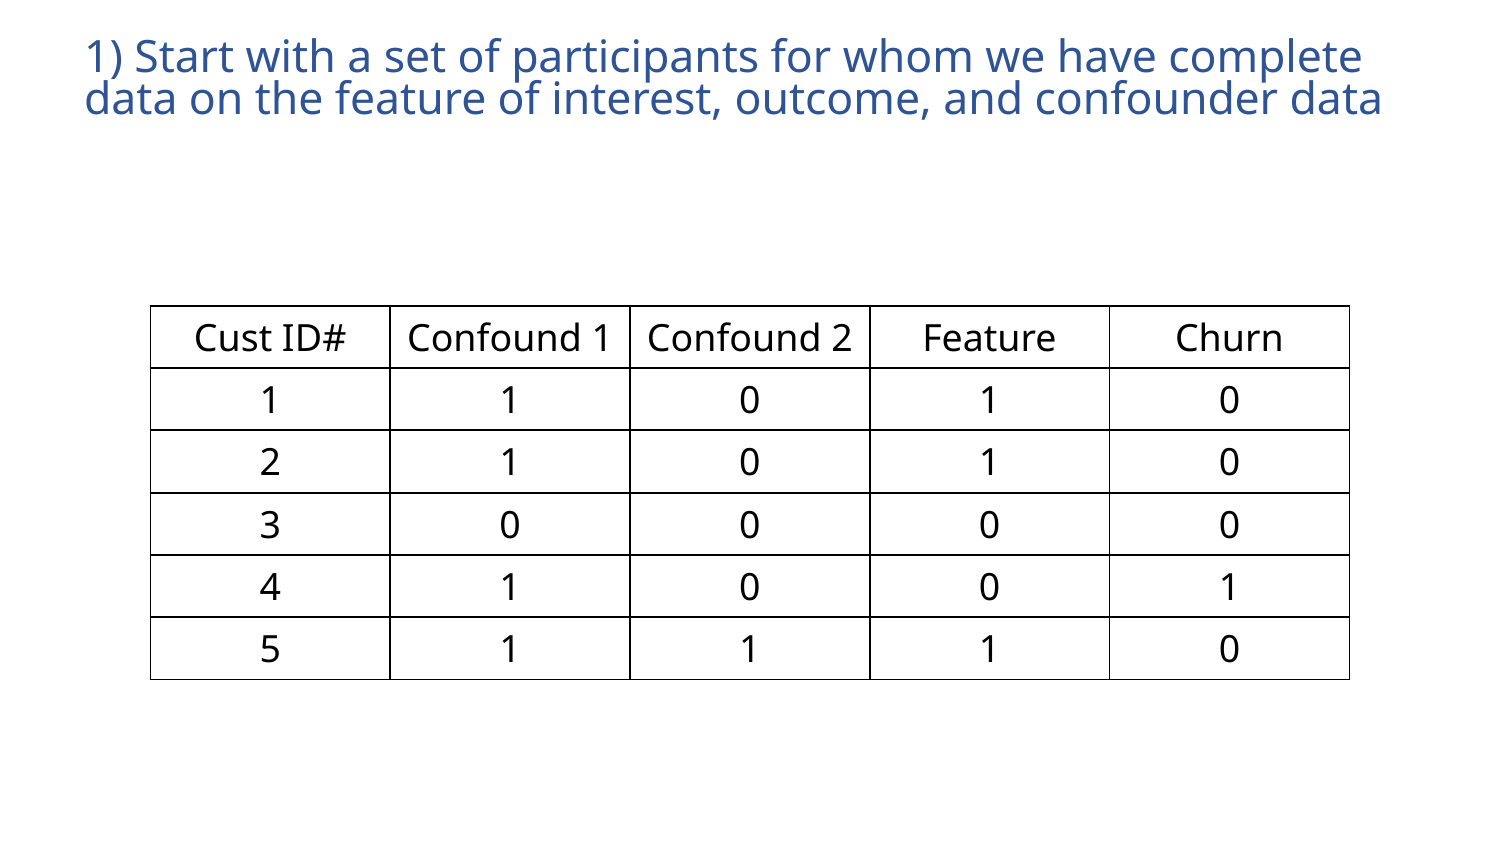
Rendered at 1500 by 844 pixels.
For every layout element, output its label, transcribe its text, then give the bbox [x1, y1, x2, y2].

table_cell 1 [631, 618, 869, 679]
table_cell 1 [871, 369, 1109, 429]
table_header Cust ID# [151, 307, 389, 367]
table_header Churn [1110, 307, 1349, 367]
table_cell 0 [631, 369, 869, 429]
table_cell 0 [871, 556, 1109, 616]
table_cell 1 [391, 618, 629, 679]
text_box 1) Start with a set of participants for whom we have complete data on the feature of interest, outcome, and confounder data [72, 26, 1464, 119]
table_cell 0 [1110, 618, 1349, 679]
table_cell 1 [151, 369, 389, 429]
table_cell 0 [631, 494, 869, 554]
table_cell 1 [1110, 556, 1349, 616]
table_cell 3 [151, 494, 389, 554]
table_header Feature [871, 307, 1109, 367]
table_cell 1 [391, 369, 629, 429]
table_cell 1 [871, 431, 1109, 492]
table_cell 5 [151, 618, 389, 679]
table_cell 1 [391, 556, 629, 616]
table_cell 1 [391, 431, 629, 492]
table_cell 0 [1110, 431, 1349, 492]
table_header Confound 2 [631, 307, 869, 367]
table_cell 0 [631, 556, 869, 616]
table_cell 0 [1110, 369, 1349, 429]
table_header Confound 1 [391, 307, 629, 367]
table_cell 4 [151, 556, 389, 616]
table_cell 0 [871, 494, 1109, 554]
table_cell 2 [151, 431, 389, 492]
table_cell 0 [391, 494, 629, 554]
table_cell 0 [631, 431, 869, 492]
table_cell 1 [871, 618, 1109, 679]
table_cell 0 [1110, 494, 1349, 554]
